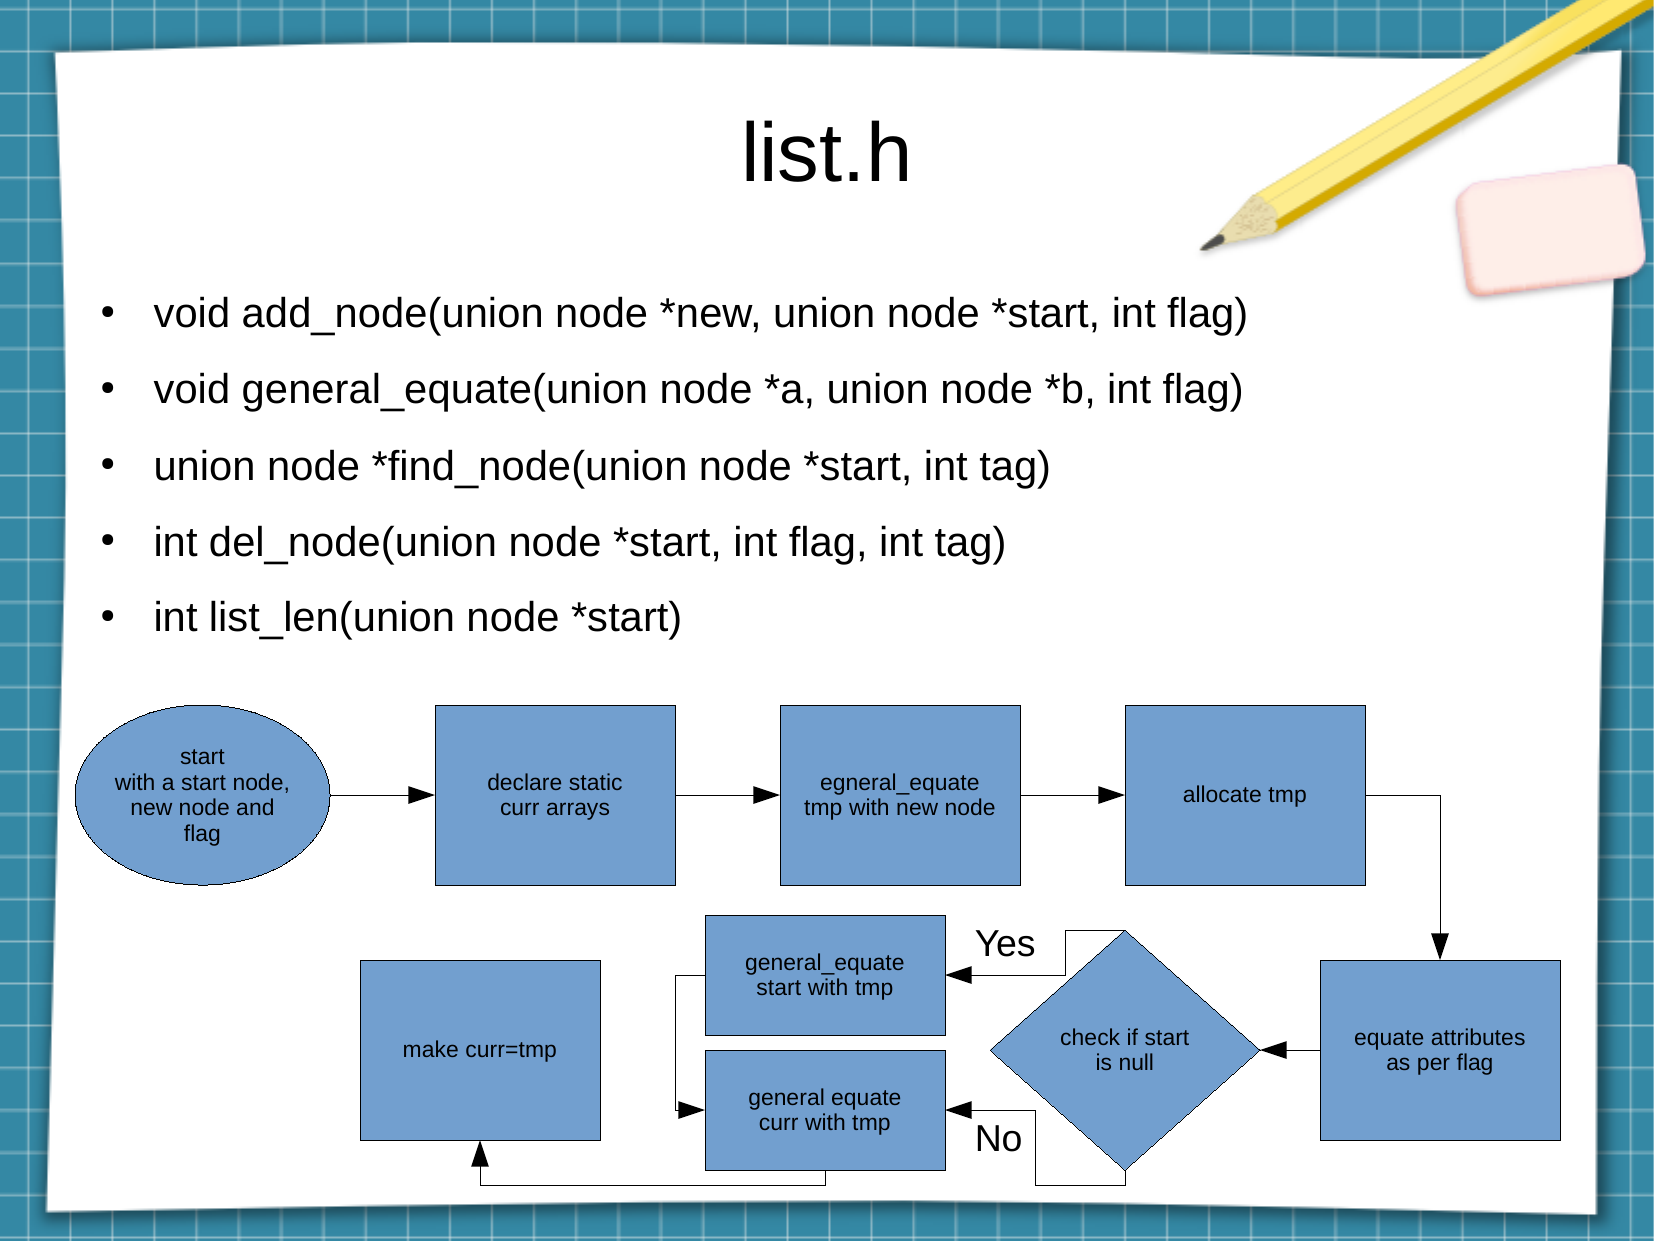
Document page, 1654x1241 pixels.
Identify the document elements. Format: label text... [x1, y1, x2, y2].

picture [0, 0, 1654, 1241]
text_box allocate tmp [1125, 705, 1366, 886]
text_box check if start is null [990, 930, 1260, 1171]
text_box No [960, 1110, 1066, 1169]
text_box egneral_equate tmp with new node [780, 705, 1021, 886]
text_box equate attributes as per flag [1320, 960, 1561, 1141]
list void add_node(union node *new, union node *start, int flag) void general_equate(union node *a, union node *b, int flag) union node *find_node(union node *start, int tag) int del_node(union node *start, int flag, int tag) int list_len(union node *start) [82, 290, 1571, 691]
text_box Yes [960, 915, 1066, 974]
text_box start with a start node, new node and flag [75, 705, 331, 886]
text_box general_equate start with tmp [705, 915, 946, 1036]
title list.h [82, 49, 1571, 257]
text_box make curr=tmp [360, 960, 601, 1141]
text_box declare static curr arrays [435, 705, 676, 886]
text_box general equate curr with tmp [705, 1050, 946, 1171]
